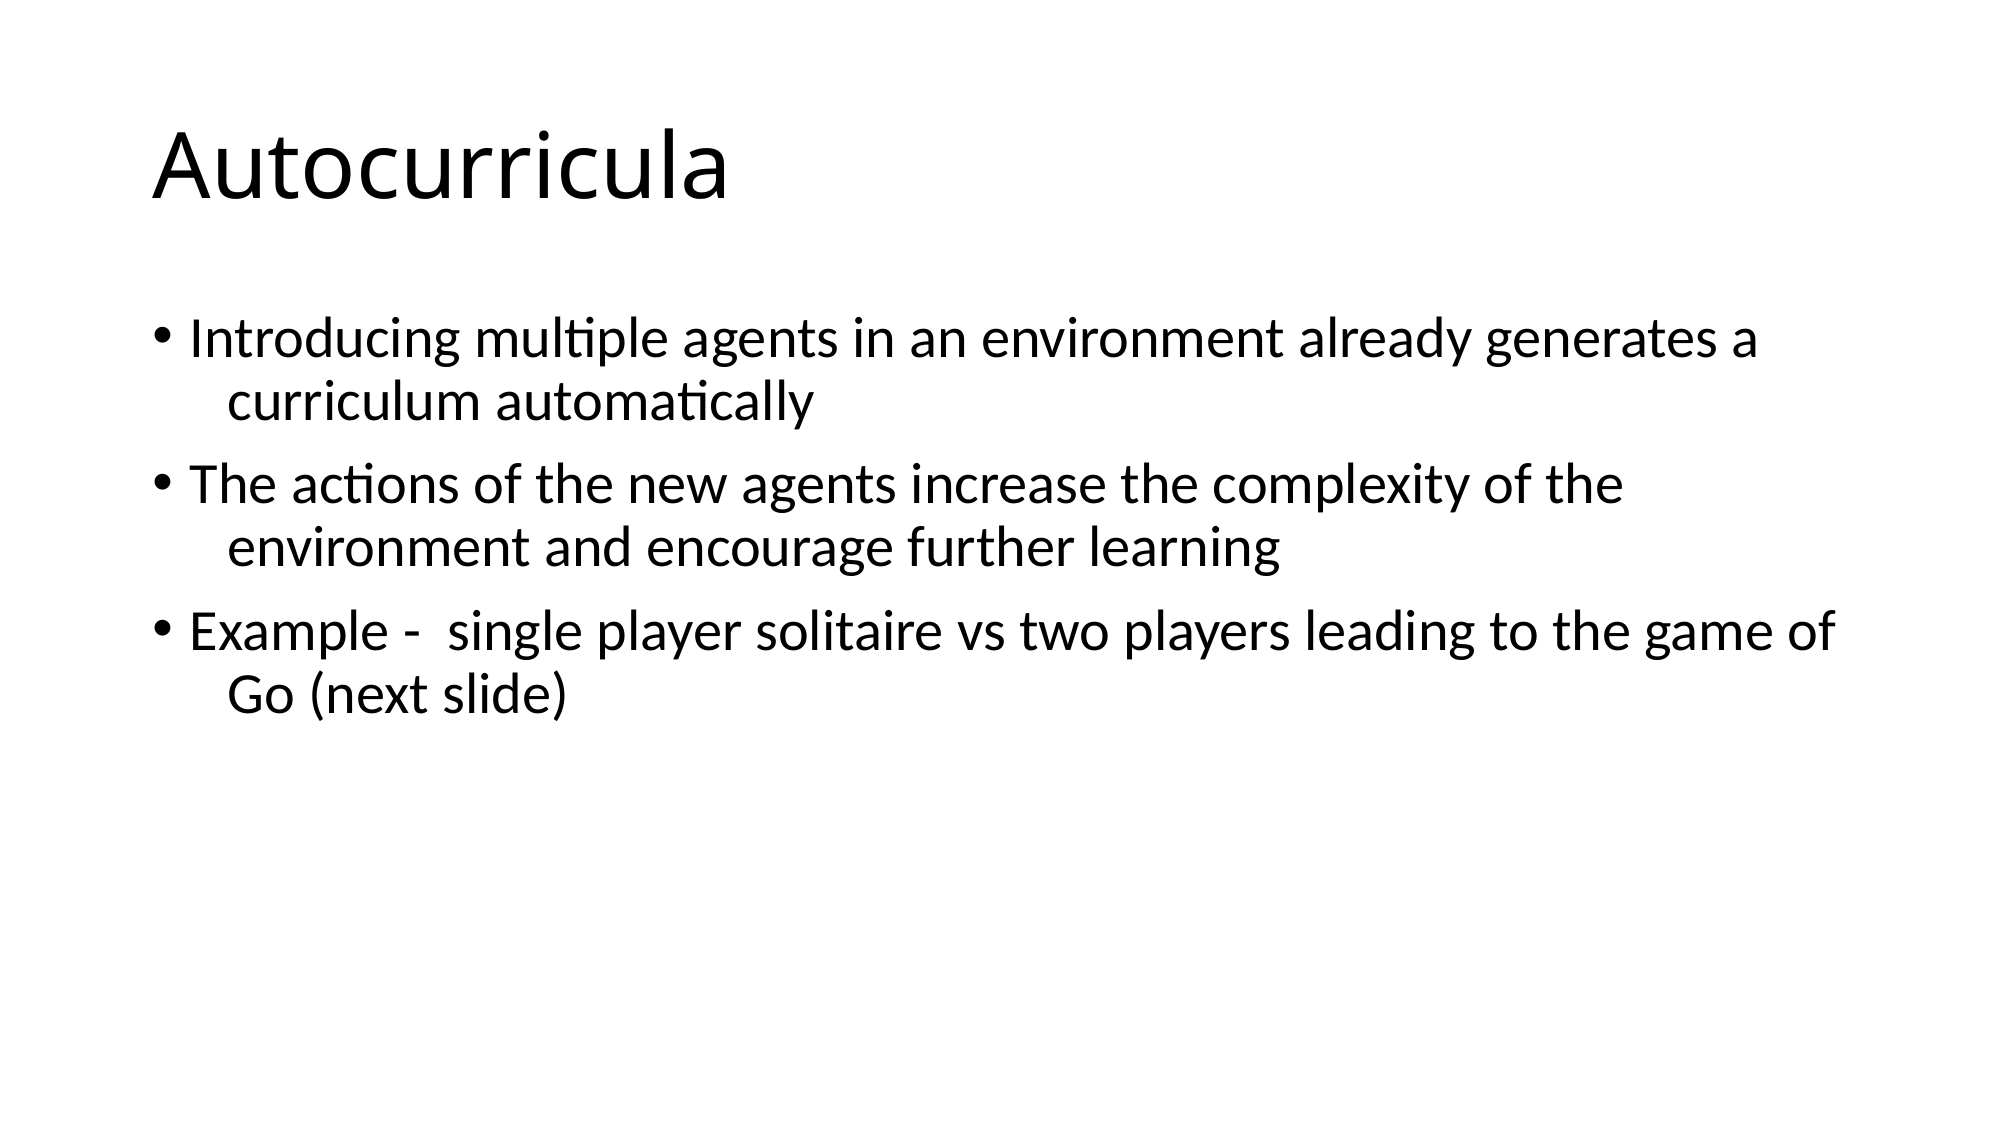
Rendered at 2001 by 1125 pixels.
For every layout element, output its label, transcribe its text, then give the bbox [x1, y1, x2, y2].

title Autocurricula [137, 59, 1863, 278]
list Introducing multiple agents in an environment already generates a curriculum automatically The actions of the new agents increase the complexity of the environment and encourage further learning Example - single player solitaire vs two players leading to the game of Go (next slide) [137, 299, 1863, 1014]
